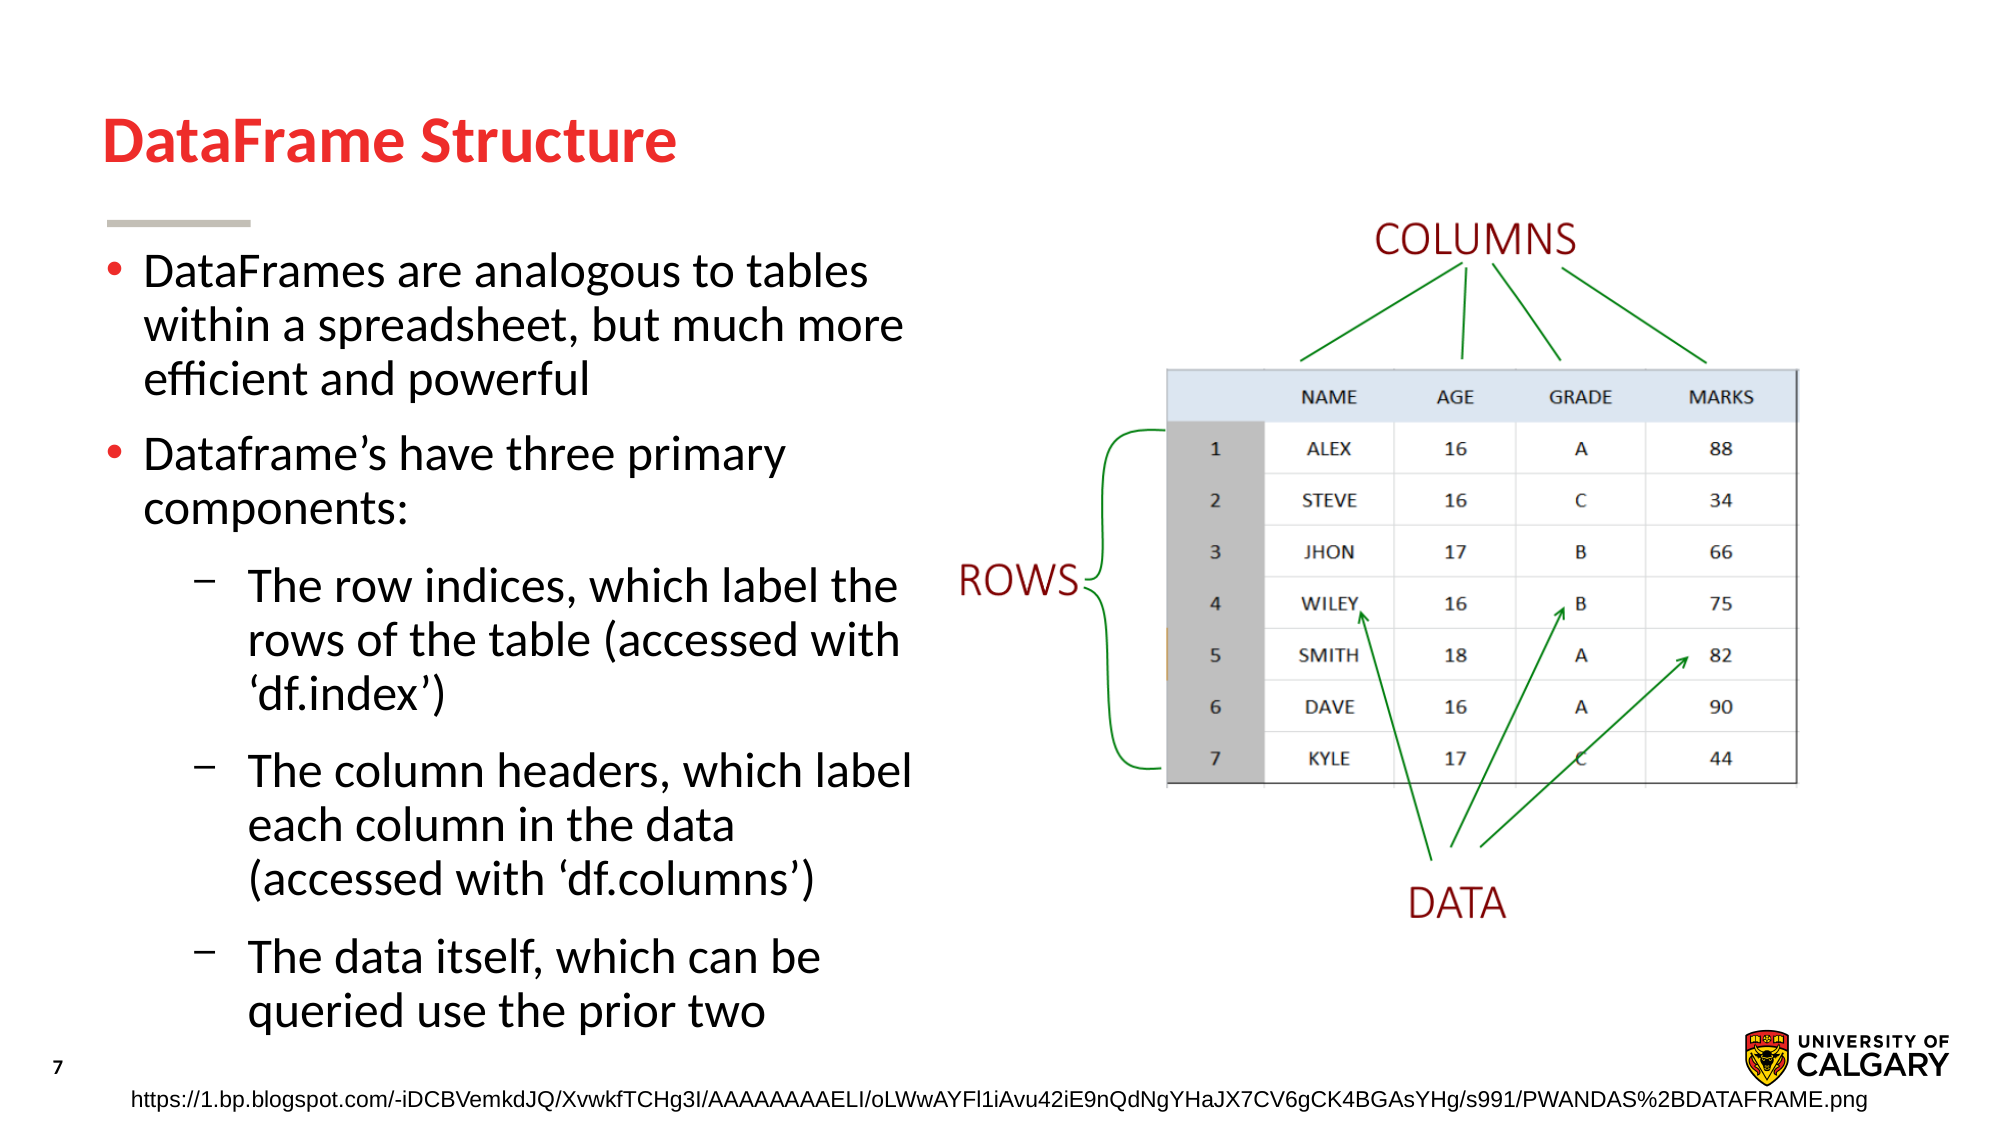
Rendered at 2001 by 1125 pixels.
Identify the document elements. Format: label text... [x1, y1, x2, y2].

list DataFrames are analogous to tables within a spreadsheet, but much more efficient and powerful Dataframe’s have three primary components: The row indices, which label the rows of the table (accessed with ‘df.index’) The column headers, which label each column in the data (accessed with ‘df.columns’) The data itself, which can be queried use the prior two [91, 237, 931, 951]
picture [1722, 1012, 1972, 1077]
title DataFrame Structure [87, 60, 1774, 222]
text_box https://1.bp.blogspot.com/-iDCBVemkdJQ/XvwkfTCHg3I/AAAAAAAAELI/oLWwAYFl1iAvu42iE9nQdNgYHaJX7CV6gCK4BGAsYHg/s991/PWANDAS%2BDATAFRAME.png [0, 1077, 2000, 1119]
picture [952, 200, 1964, 925]
